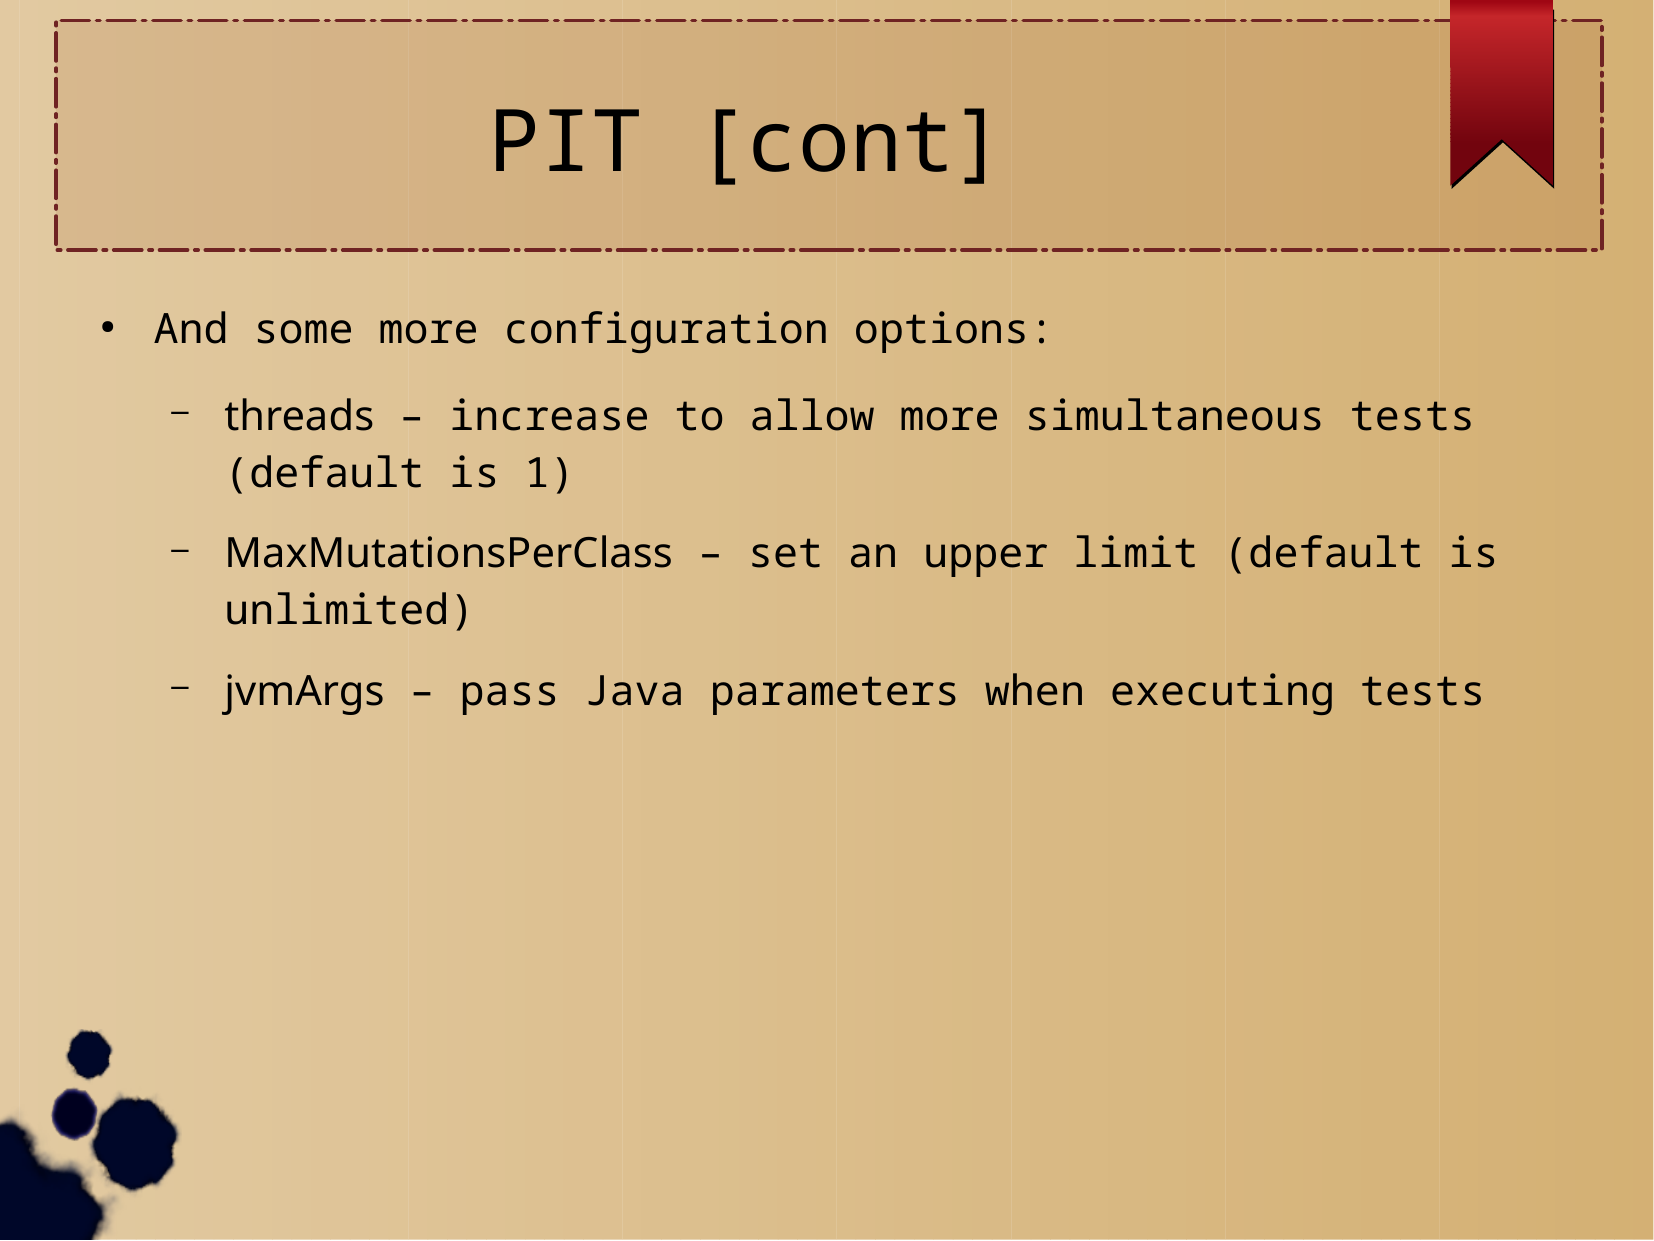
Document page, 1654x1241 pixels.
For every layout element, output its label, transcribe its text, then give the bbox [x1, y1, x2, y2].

title PIT [cont] [82, 47, 1412, 229]
list And some more configuration options: threads – increase to allow more simultaneous tests (default is 1) MaxMutationsPerClass – set an upper limit (default is unlimited) jvmArgs – pass Java parameters when executing tests [82, 299, 1571, 1019]
